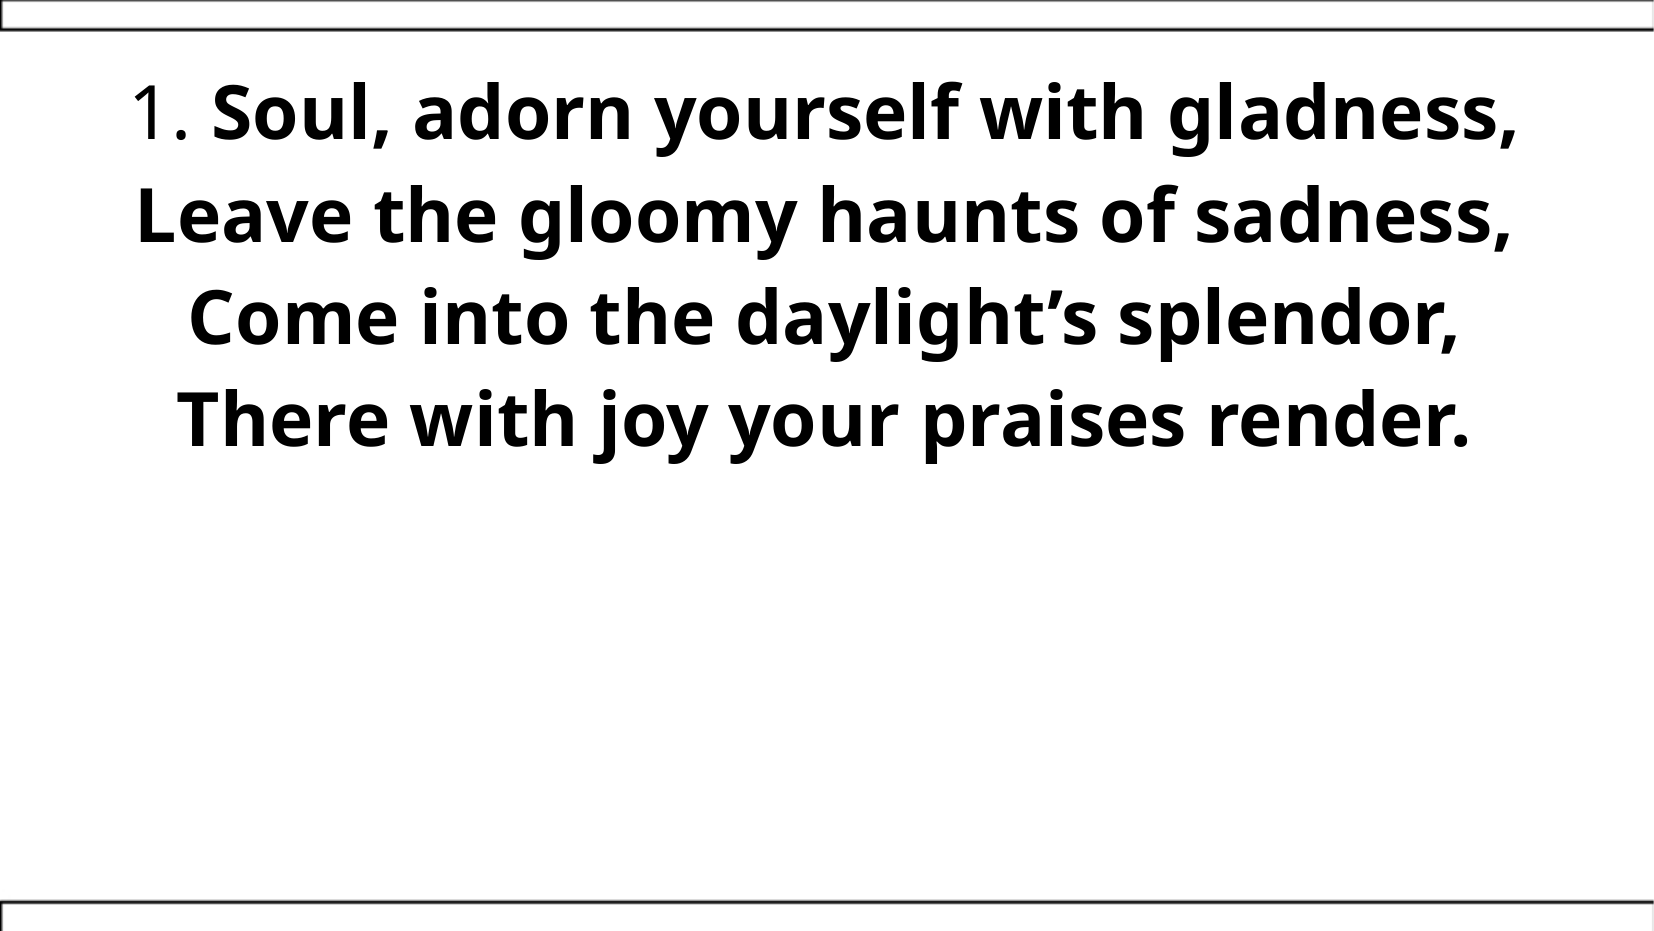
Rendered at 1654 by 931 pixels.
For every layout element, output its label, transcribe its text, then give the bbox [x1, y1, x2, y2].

picture [0, 0, 1654, 931]
text_box 1. Soul, adorn yourself with gladness, Leave the gloomy haunts of sadness, Come into the daylight’s splendor, There with joy your praises render. [90, 52, 1561, 467]
